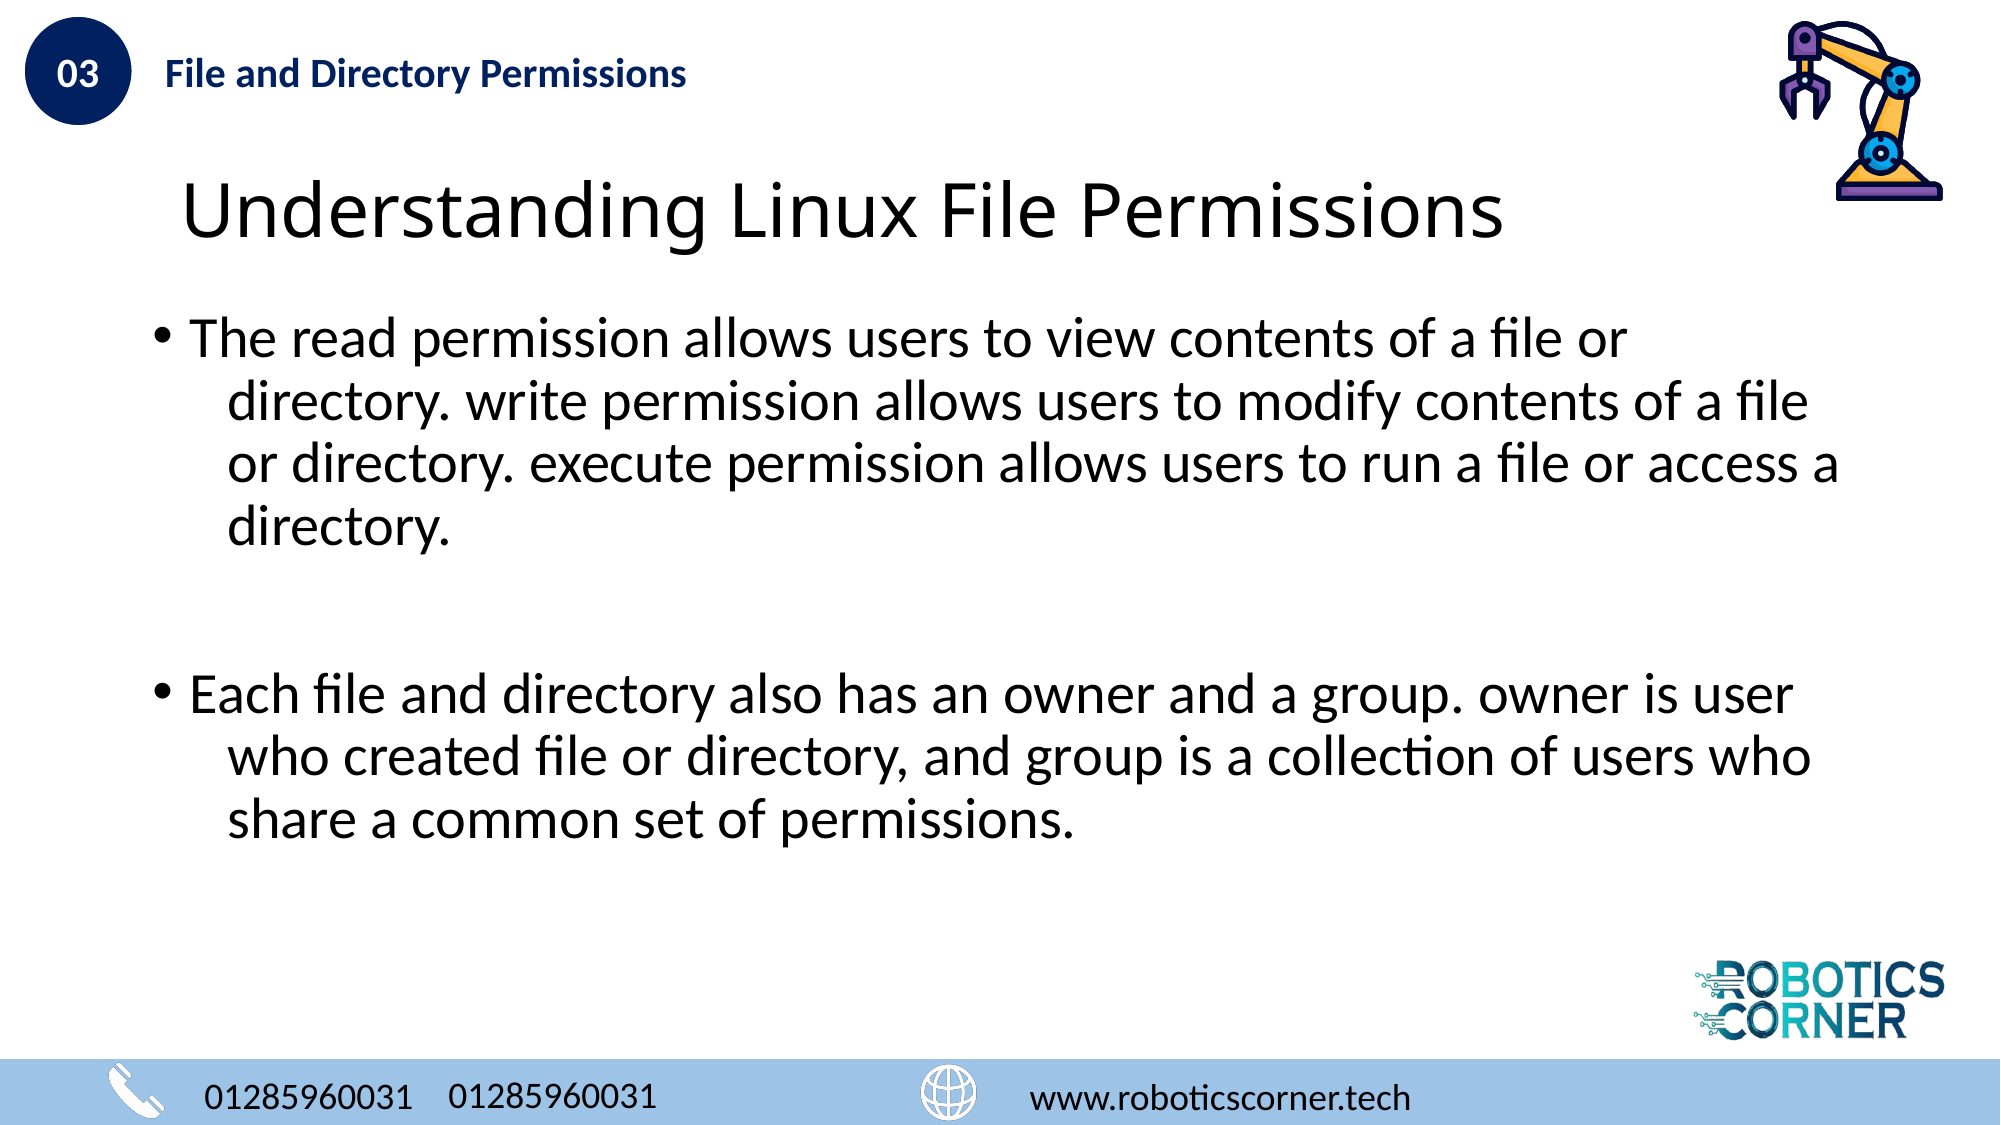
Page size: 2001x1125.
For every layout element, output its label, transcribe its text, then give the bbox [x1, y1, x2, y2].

picture [1680, 859, 1953, 1125]
text_box 03 [22, 14, 134, 128]
picture [1771, 21, 1951, 201]
list The read permission allows users to view contents of a file or directory. write permission allows users to modify contents of a file or directory. execute permission allows users to run a file or access a directory. Each file and directory also has an owner and a group. owner is user who created file or directory, and group is a collection of users who share a common set of permissions. [137, 299, 1863, 1014]
title Understanding Linux File Permissions [165, 104, 1891, 323]
picture [915, 1059, 981, 1125]
text_box File and Directory Permissions [150, 38, 846, 154]
picture [103, 1057, 170, 1124]
